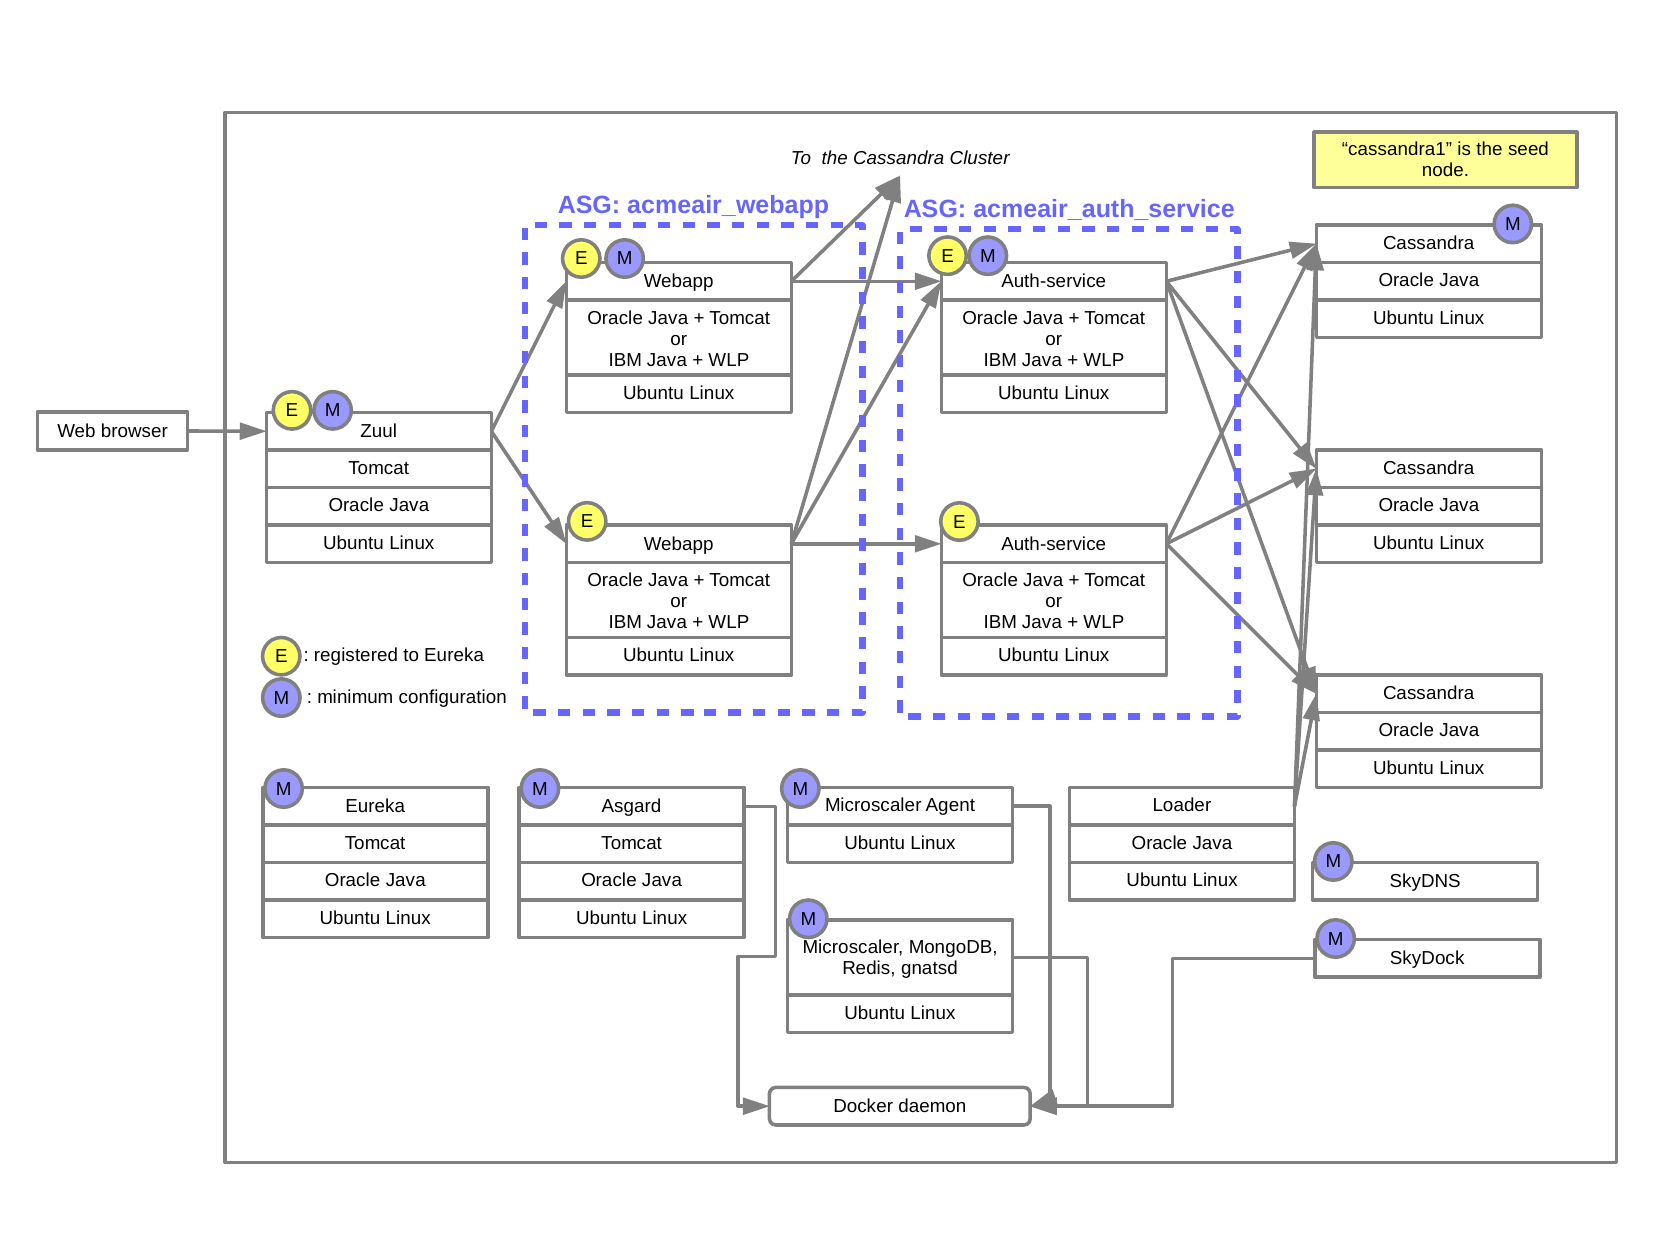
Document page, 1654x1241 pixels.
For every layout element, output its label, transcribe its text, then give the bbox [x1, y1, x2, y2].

text_box Ubuntu Linux [266, 525, 492, 563]
text_box [1303, 689, 1315, 715]
text_box Webapp [566, 525, 792, 562]
text_box [800, 283, 938, 523]
text_box M [262, 678, 301, 717]
text_box [1300, 719, 1309, 763]
text_box ASG: acmeair_webapp [525, 183, 863, 228]
text_box M [1494, 205, 1532, 243]
text_box [1174, 295, 1244, 426]
text_box Webapp [566, 262, 792, 300]
text_box Oracle Java [519, 862, 745, 900]
text_box M [969, 236, 1007, 275]
text_box Oracle Java + Tomcat or IBM Java + WLP [941, 300, 1167, 375]
text_box Ubuntu Linux [566, 637, 792, 676]
text_box Ubuntu Linux [519, 900, 745, 938]
text_box [1309, 473, 1314, 484]
text_box [1172, 440, 1241, 538]
text_box Cassandra [1316, 450, 1542, 487]
text_box Tomcat [519, 825, 745, 862]
text_box SkyDock [1314, 939, 1540, 978]
text_box [797, 197, 882, 280]
text_box M [781, 769, 820, 808]
text_box Oracle Java [1069, 825, 1295, 862]
text_box Ubuntu Linux [1316, 524, 1542, 563]
text_box Oracle Java + Tomcat or IBM Java + WLP [941, 562, 1167, 637]
text_box M [1314, 842, 1353, 881]
text_box Oracle Java [262, 862, 488, 900]
text_box E [568, 502, 606, 541]
text_box [1171, 507, 1298, 670]
text_box Ubuntu Linux [1069, 862, 1295, 900]
text_box Ubuntu Linux [1316, 300, 1542, 338]
text_box Oracle Java [1316, 712, 1542, 750]
text_box E [940, 502, 979, 541]
text_box M [789, 900, 828, 938]
text_box [1250, 482, 1305, 638]
text_box Cassandra [1316, 225, 1542, 262]
text_box [494, 283, 866, 538]
text_box M [1316, 919, 1355, 958]
text_box : registered to Eureka [262, 637, 526, 674]
text_box Oracle Java + Tomcat or IBM Java + WLP [566, 300, 792, 375]
text_box Microscaler, MongoDB, Redis, gnatsd [787, 919, 1013, 994]
text_box E [928, 236, 967, 275]
text_box [795, 288, 1219, 543]
text_box Oracle Java [1316, 262, 1542, 300]
text_box [1305, 495, 1312, 600]
text_box ASG: acmeair_auth_service [882, 187, 1258, 232]
text_box M [264, 769, 303, 808]
text_box Tomcat [262, 825, 488, 862]
text_box M [521, 769, 559, 808]
text_box Ubuntu Linux [787, 994, 1013, 1033]
text_box Auth-service [941, 262, 1167, 300]
text_box [225, 112, 1617, 1163]
text_box Asgard [519, 787, 745, 825]
text_box “cassandra1” is the seed node. [1314, 132, 1577, 188]
text_box Docker daemon [769, 1087, 1031, 1126]
text_box Ubuntu Linux [566, 375, 792, 413]
text_box [1250, 271, 1313, 446]
text_box Ubuntu Linux [1316, 750, 1542, 788]
text_box M [313, 391, 352, 430]
text_box Microscaler Agent [787, 787, 1013, 825]
text_box Ubuntu Linux [262, 900, 488, 938]
text_box SkyDNS [1312, 862, 1538, 901]
text_box Ubuntu Linux [787, 825, 1013, 863]
text_box Zuul [266, 412, 492, 450]
text_box : minimum configuration [292, 678, 555, 715]
text_box Oracle Java [266, 487, 492, 525]
text_box To the Cassandra Cluster [712, 139, 1088, 176]
text_box Eureka [262, 787, 488, 825]
text_box M [605, 239, 644, 278]
text_box Auth-service [941, 525, 1167, 562]
text_box Ubuntu Linux [941, 375, 1167, 413]
text_box Web browser [37, 412, 188, 450]
text_box Oracle Java [1316, 487, 1542, 524]
text_box Loader [1069, 787, 1295, 825]
text_box Ubuntu Linux [941, 637, 1167, 676]
text_box [1224, 387, 1305, 500]
text_box E [562, 239, 601, 278]
text_box [1171, 248, 1311, 377]
text_box Cassandra [1316, 675, 1542, 712]
text_box Oracle Java + Tomcat or IBM Java + WLP [566, 562, 792, 637]
text_box Tomcat [266, 450, 492, 487]
text_box E [273, 391, 311, 430]
